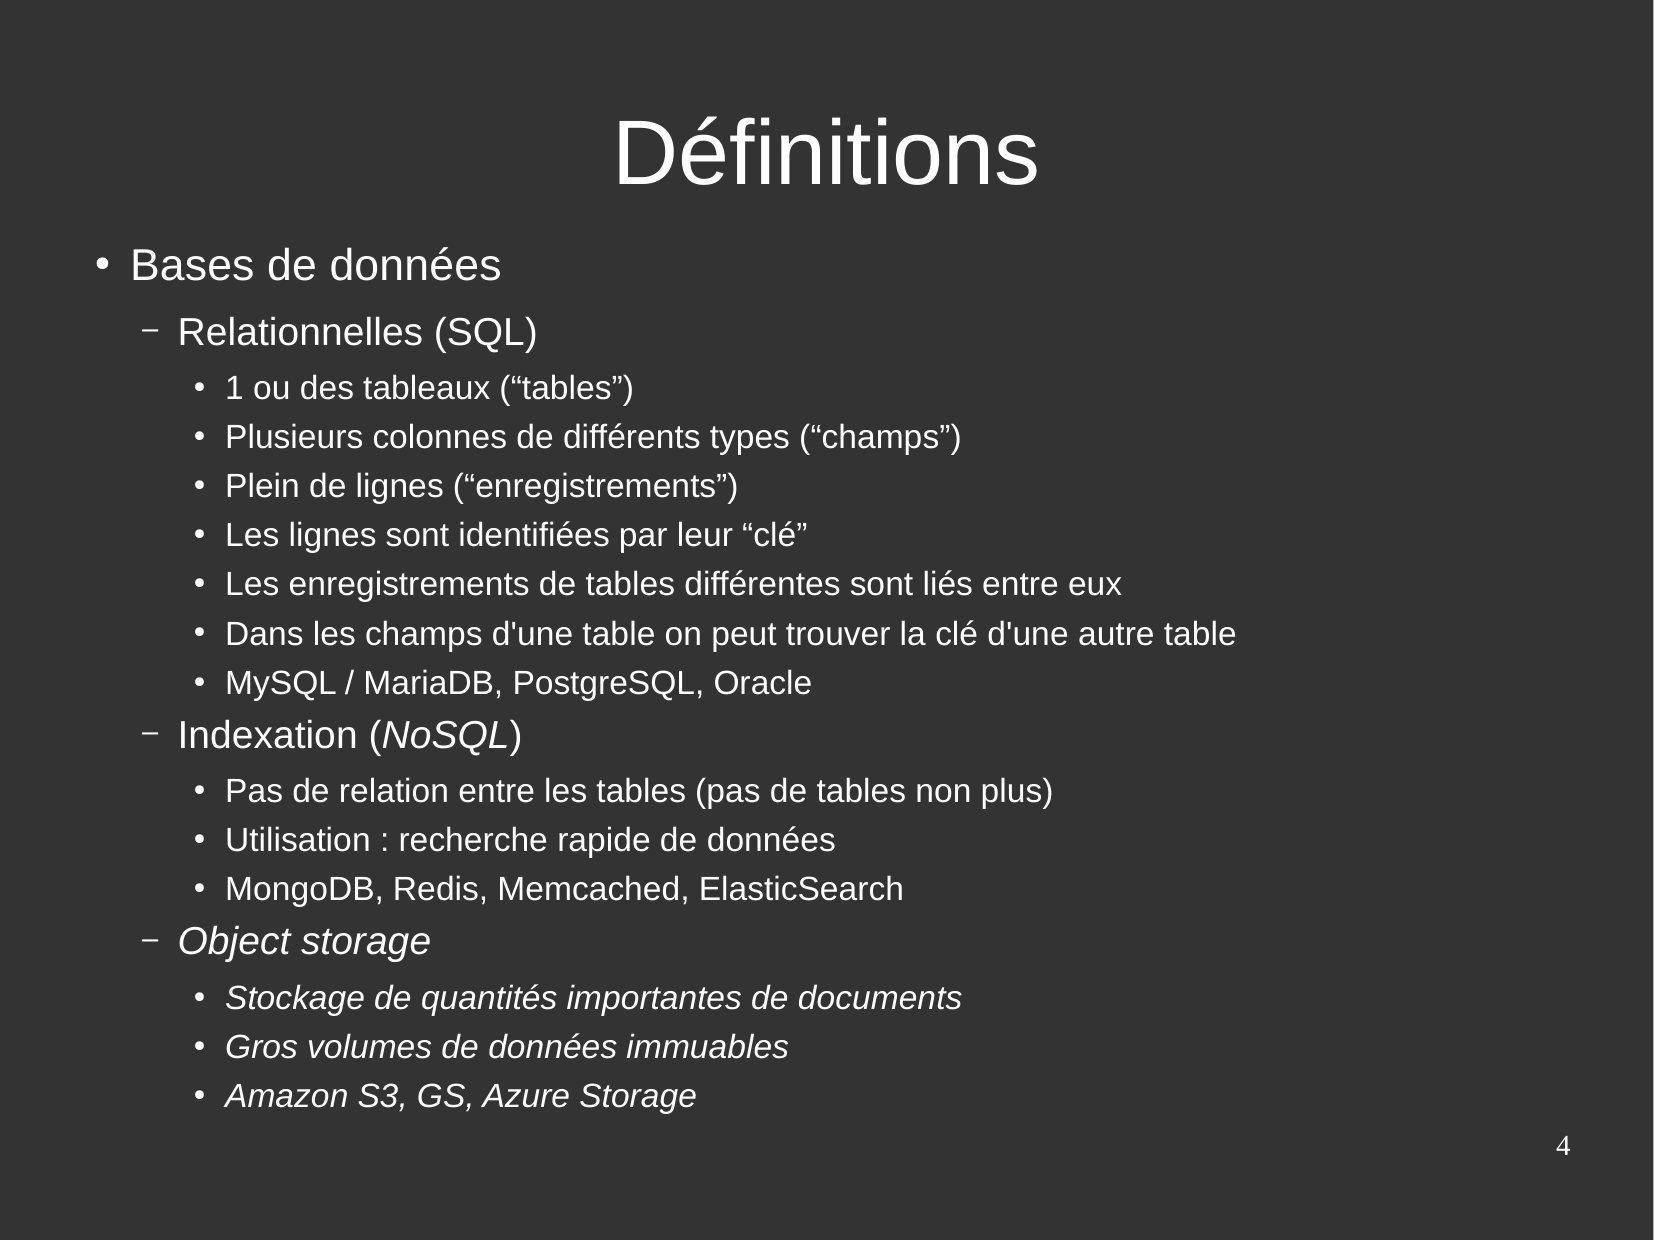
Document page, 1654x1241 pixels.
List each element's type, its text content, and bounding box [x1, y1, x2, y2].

title Définitions [82, 49, 1571, 240]
list Bases de données Relationnelles (SQL) 1 ou des tableaux (“tables”) Plusieurs colonnes de différents types (“champs”) Plein de lignes (“enregistrements”) Les lignes sont identifiées par leur “clé” Les enregistrements de tables différentes sont liés entre eux Dans les champs d'une table on peut trouver la clé d'une autre table MySQL / MariaDB, PostgreSQL, Oracle Indexation (NoSQL) Pas de relation entre les tables (pas de tables non plus) Utilisation : recherche rapide de données MongoDB, Redis, Memcached, ElasticSearch Object storage Stockage de quantités importantes de documents Gros volumes de données immuables Amazon S3, GS, Azure Storage [82, 240, 1571, 1126]
